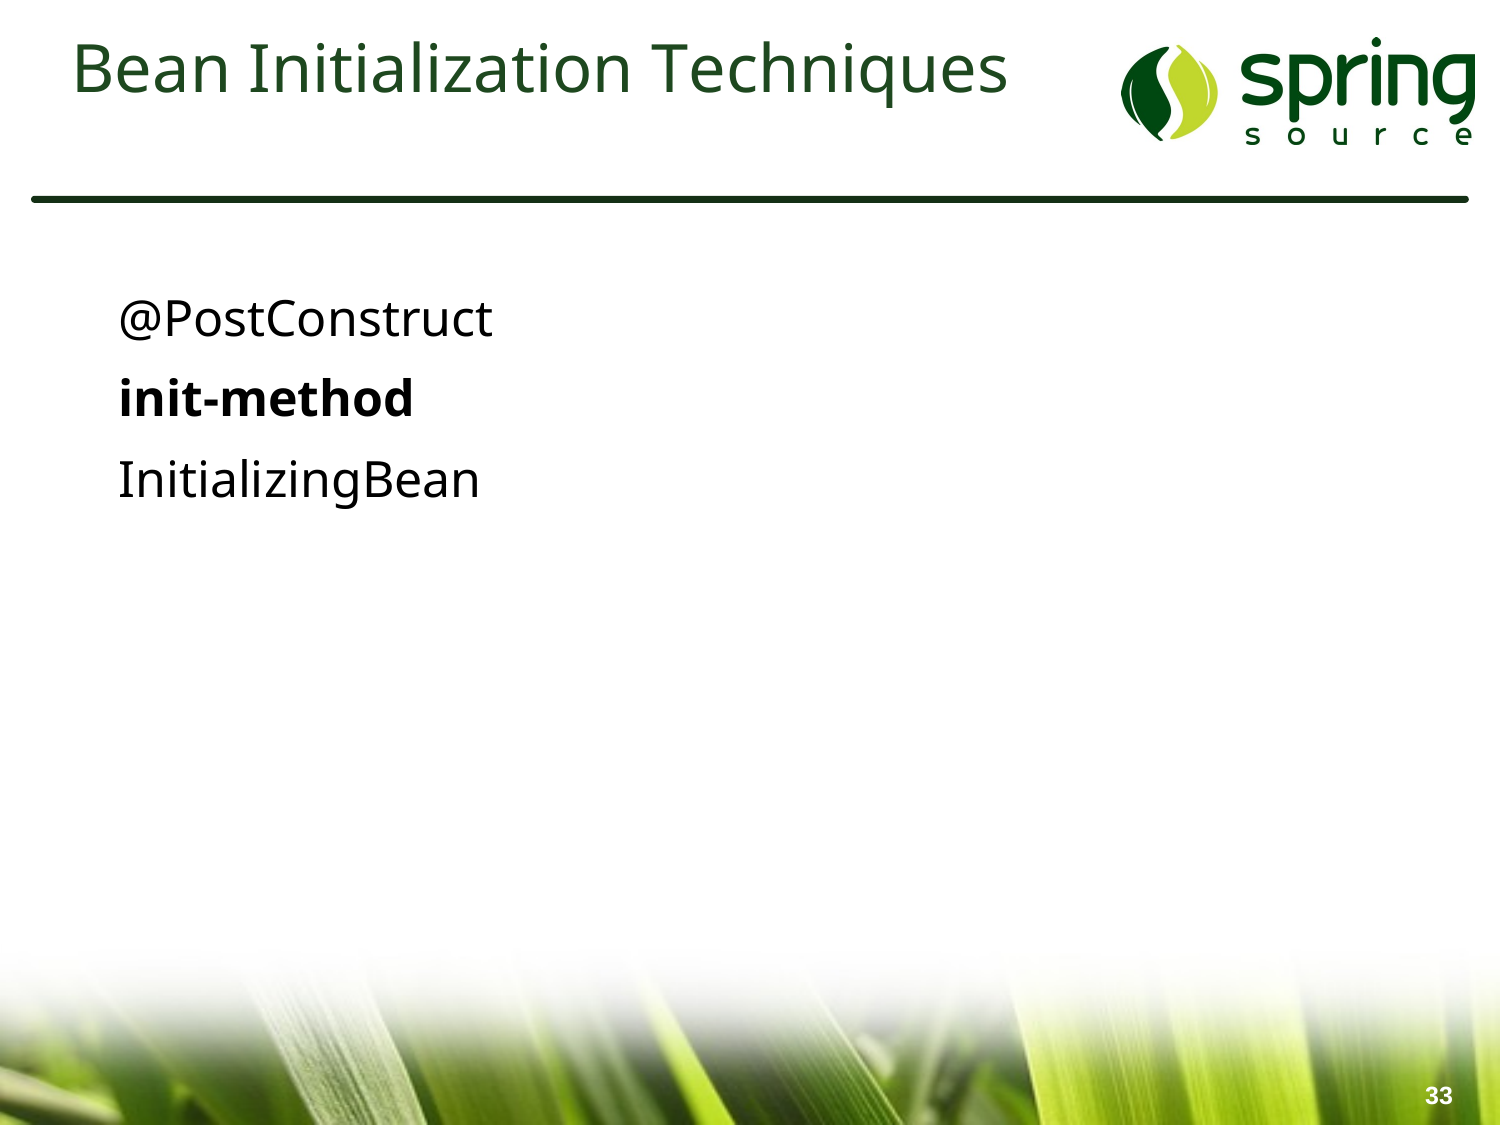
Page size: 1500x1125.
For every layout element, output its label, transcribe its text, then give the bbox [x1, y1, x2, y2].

list @PostConstruct init-method InitializingBean [103, 275, 1394, 938]
title Bean Initialization Techniques [56, 13, 1089, 176]
picture [0, 944, 1500, 1125]
picture [1121, 37, 1475, 145]
